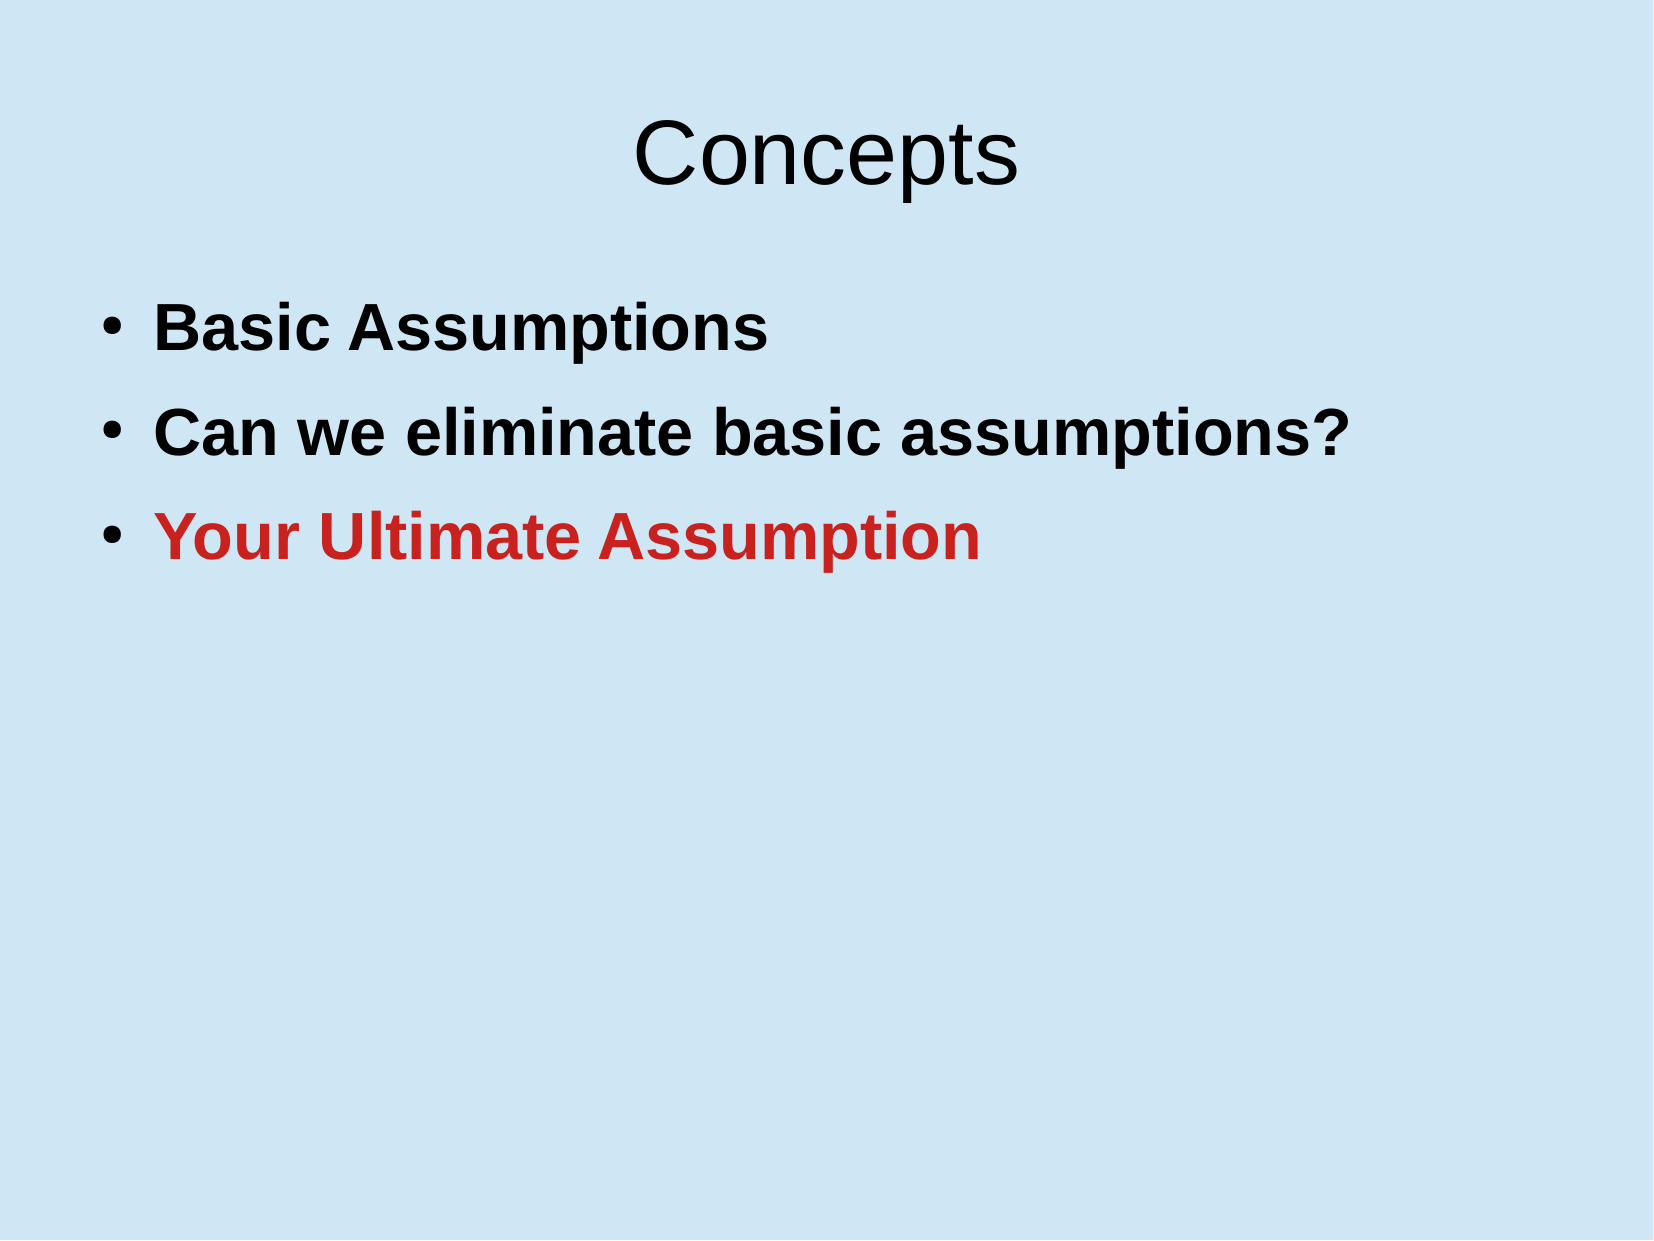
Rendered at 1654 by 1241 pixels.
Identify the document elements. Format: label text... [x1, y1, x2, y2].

title Concepts [82, 49, 1571, 257]
list Basic Assumptions Can we eliminate basic assumptions? Your Ultimate Assumption [82, 290, 1571, 1010]
